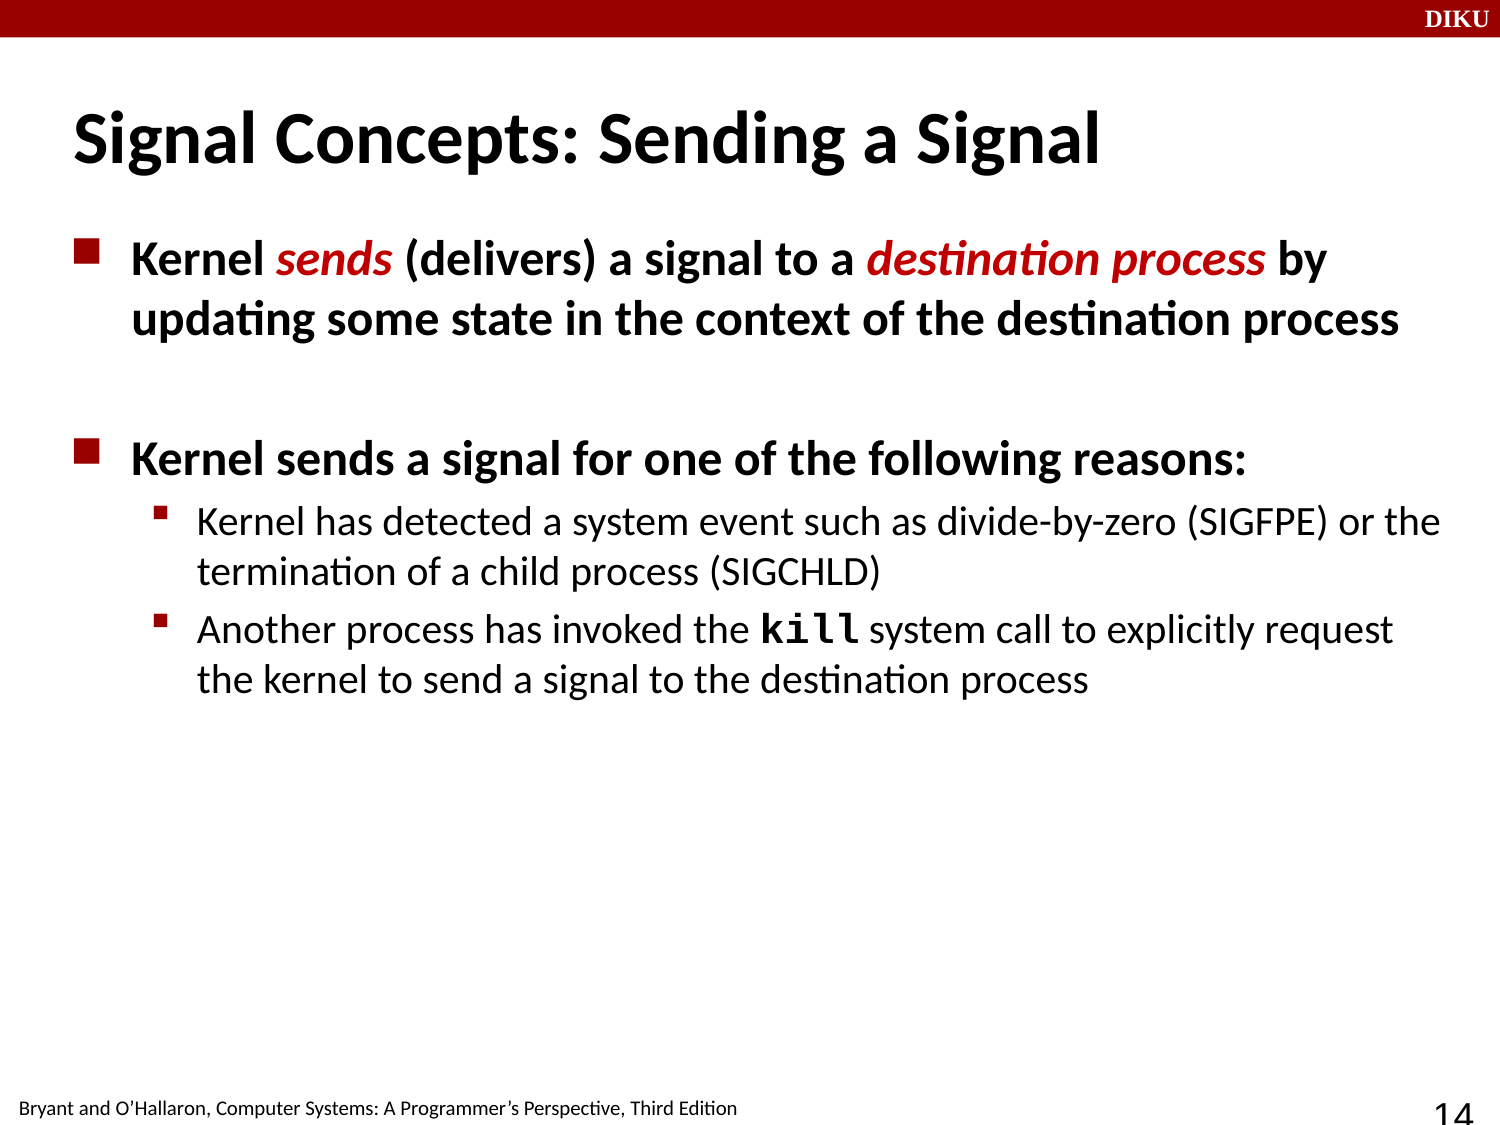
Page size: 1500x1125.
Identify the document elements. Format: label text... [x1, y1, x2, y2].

text_box Signal Concepts: Sending a Signal [58, 71, 1304, 197]
text_box Kernel sends (delivers) a signal to a destination process by updating some state in the context of the destination process Kernel sends a signal for one of the following reasons: Kernel has detected a system event such as divide-by-zero (SIGFPE) or the termination of a child process (SIGCHLD) Another process has invoked the kill system call to explicitly request the kernel to send a signal to the destination process [60, 217, 1463, 988]
